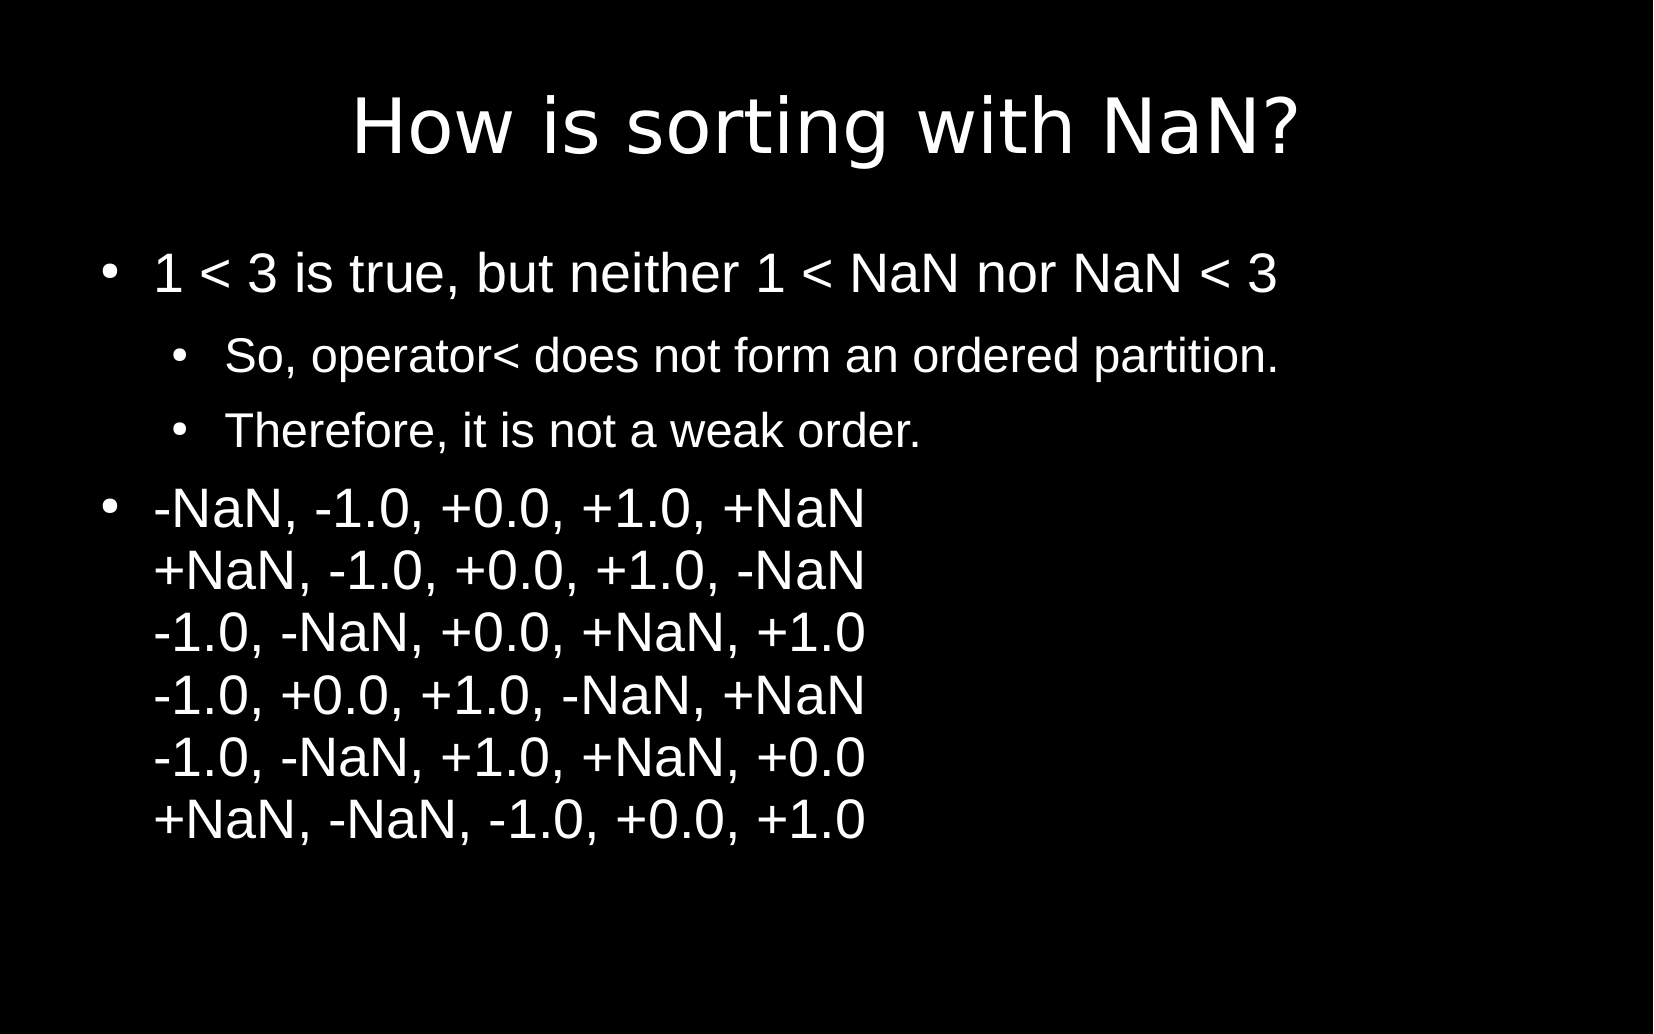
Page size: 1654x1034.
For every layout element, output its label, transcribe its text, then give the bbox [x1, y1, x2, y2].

list 1 < 3 is true, but neither 1 < NaN nor NaN < 3 So, operator< does not form an ordered partition. Therefore, it is not a weak order. -NaN, -1.0, +0.0, +1.0, +NaN +NaN, -1.0, +0.0, +1.0, -NaN -1.0, -NaN, +0.0, +NaN, +1.0 -1.0, +0.0, +1.0, -NaN, +NaN -1.0, -NaN, +1.0, +NaN, +0.0 +NaN, -NaN, -1.0, +0.0, +1.0 [82, 241, 1571, 847]
title How is sorting with NaN? [82, 41, 1571, 214]
